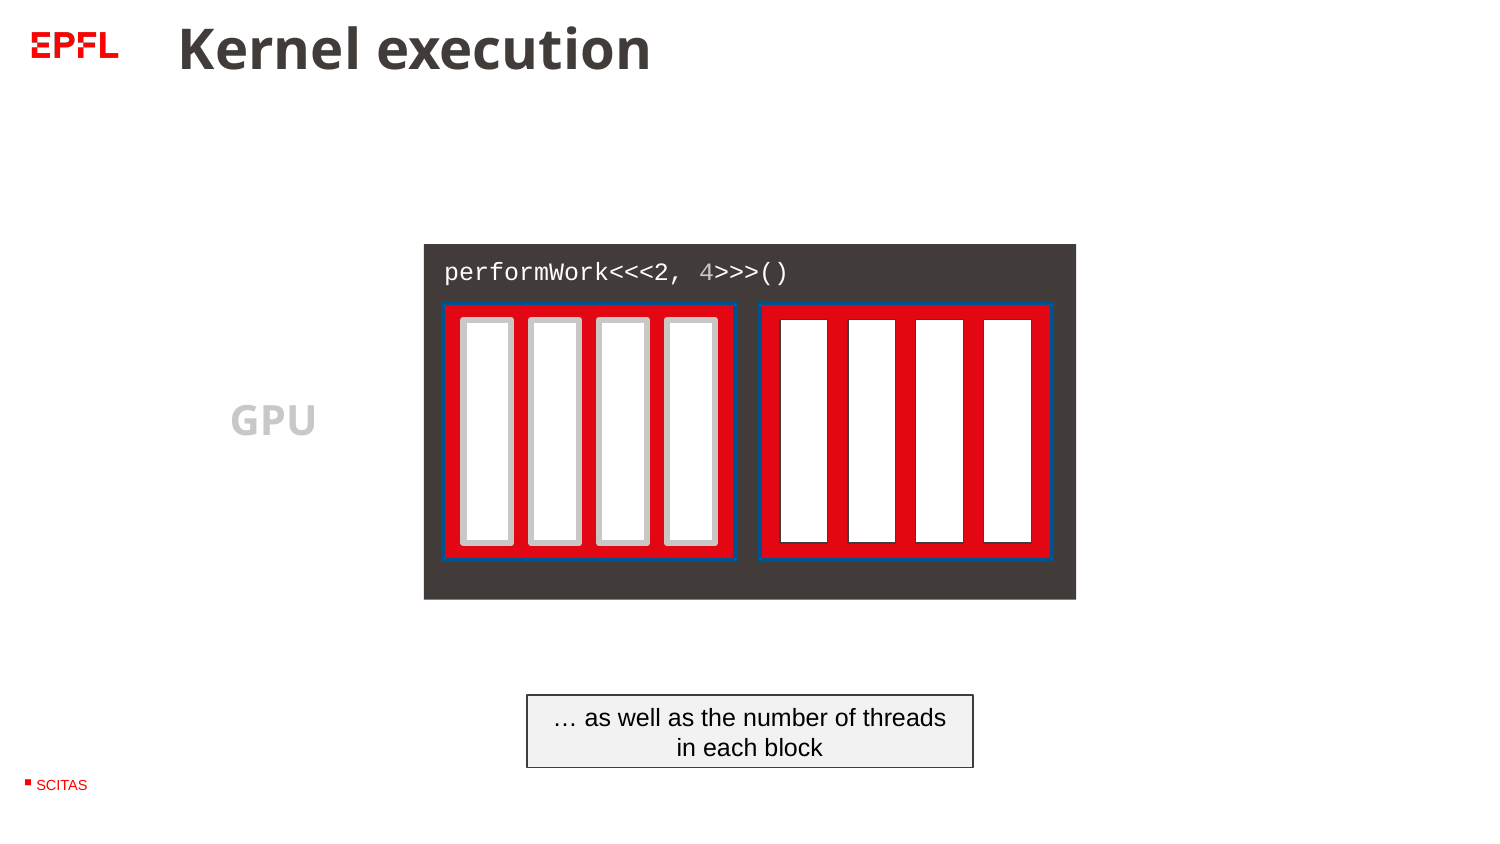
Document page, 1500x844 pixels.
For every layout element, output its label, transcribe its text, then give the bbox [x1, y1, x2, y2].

text_box [423, 244, 1077, 600]
picture [21, 21, 129, 69]
title Kernel execution [148, 21, 1424, 198]
text_box … as well as the number of threads in each block [526, 694, 973, 768]
text_box GPU [217, 392, 339, 451]
text_box performWork<<<2, 4>>>() [431, 249, 815, 292]
